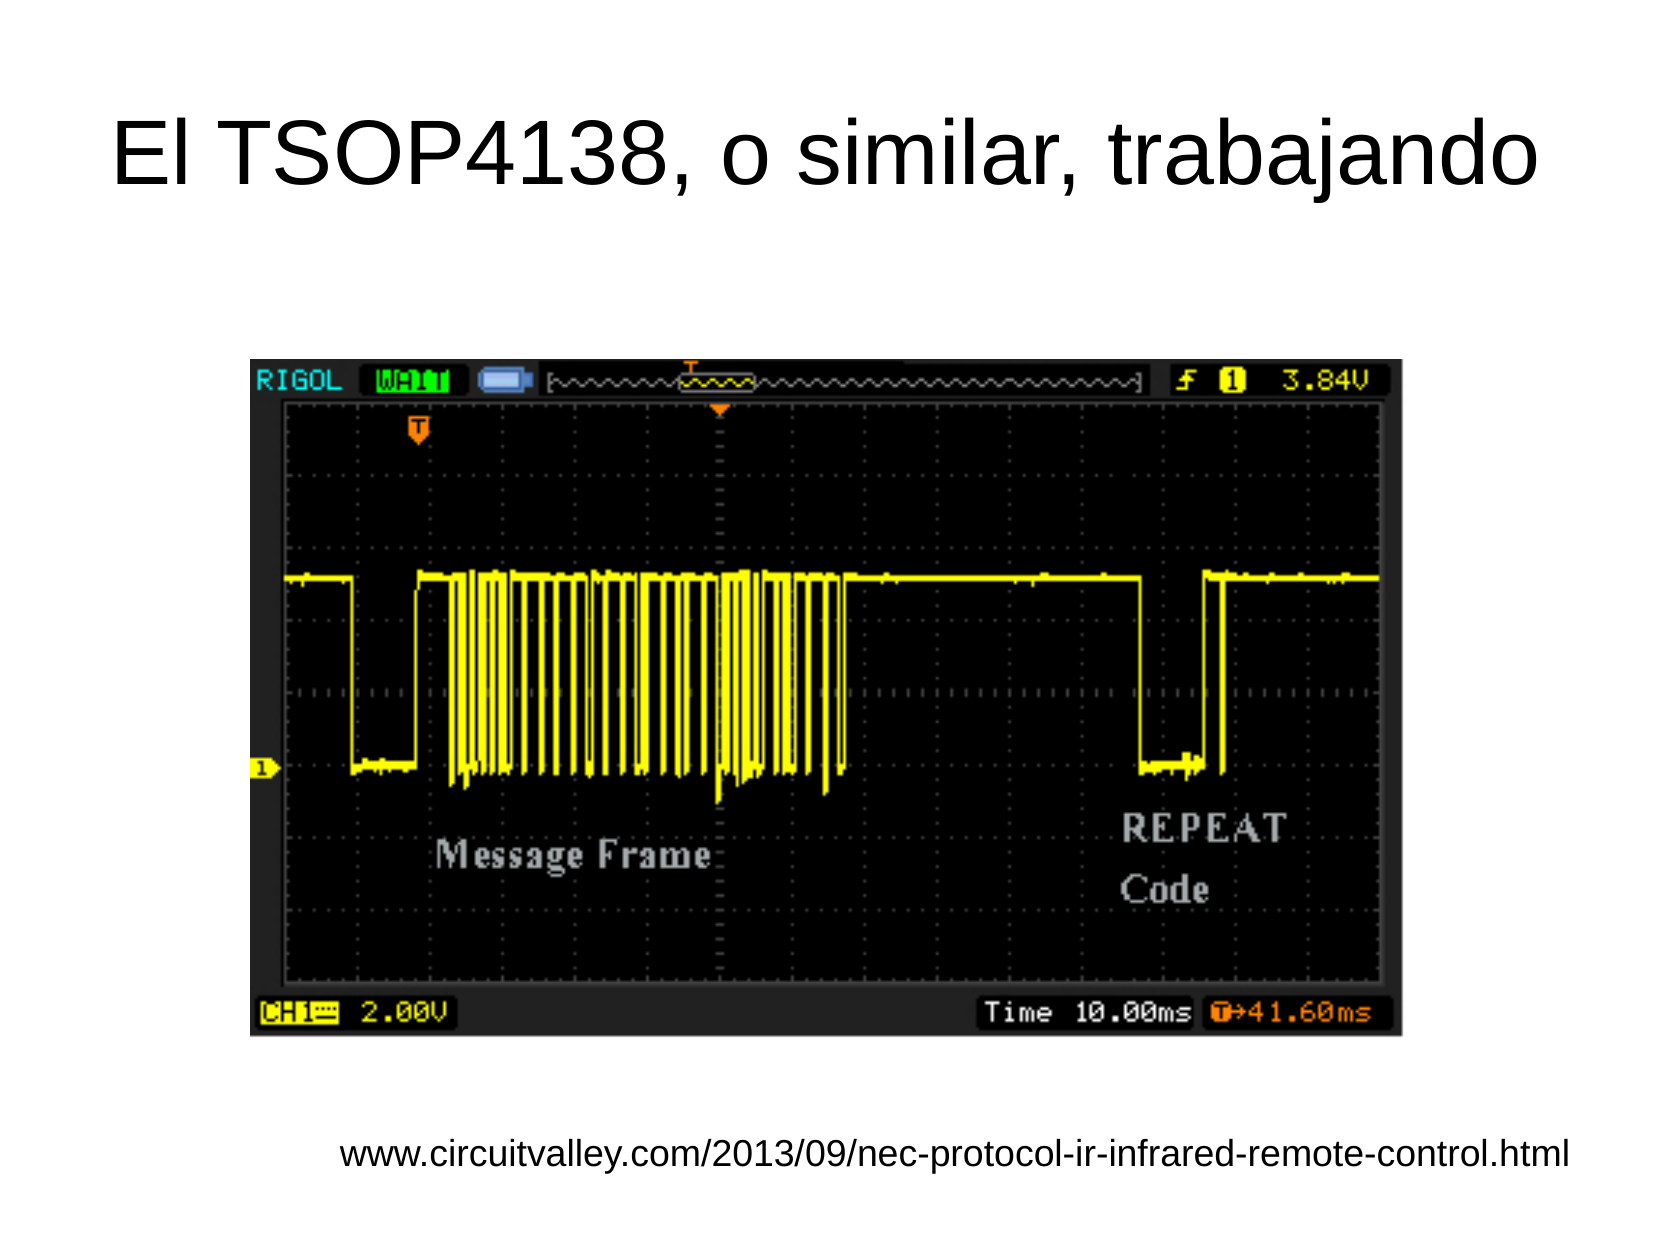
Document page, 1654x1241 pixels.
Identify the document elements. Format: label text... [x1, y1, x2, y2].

title El TSOP4138, o similar, trabajando [82, 56, 1571, 250]
text_box www.circuitvalley.com/2013/09/nec-protocol-ir-infrared-remote-control.html [325, 1125, 1594, 1183]
picture [250, 359, 1409, 1040]
